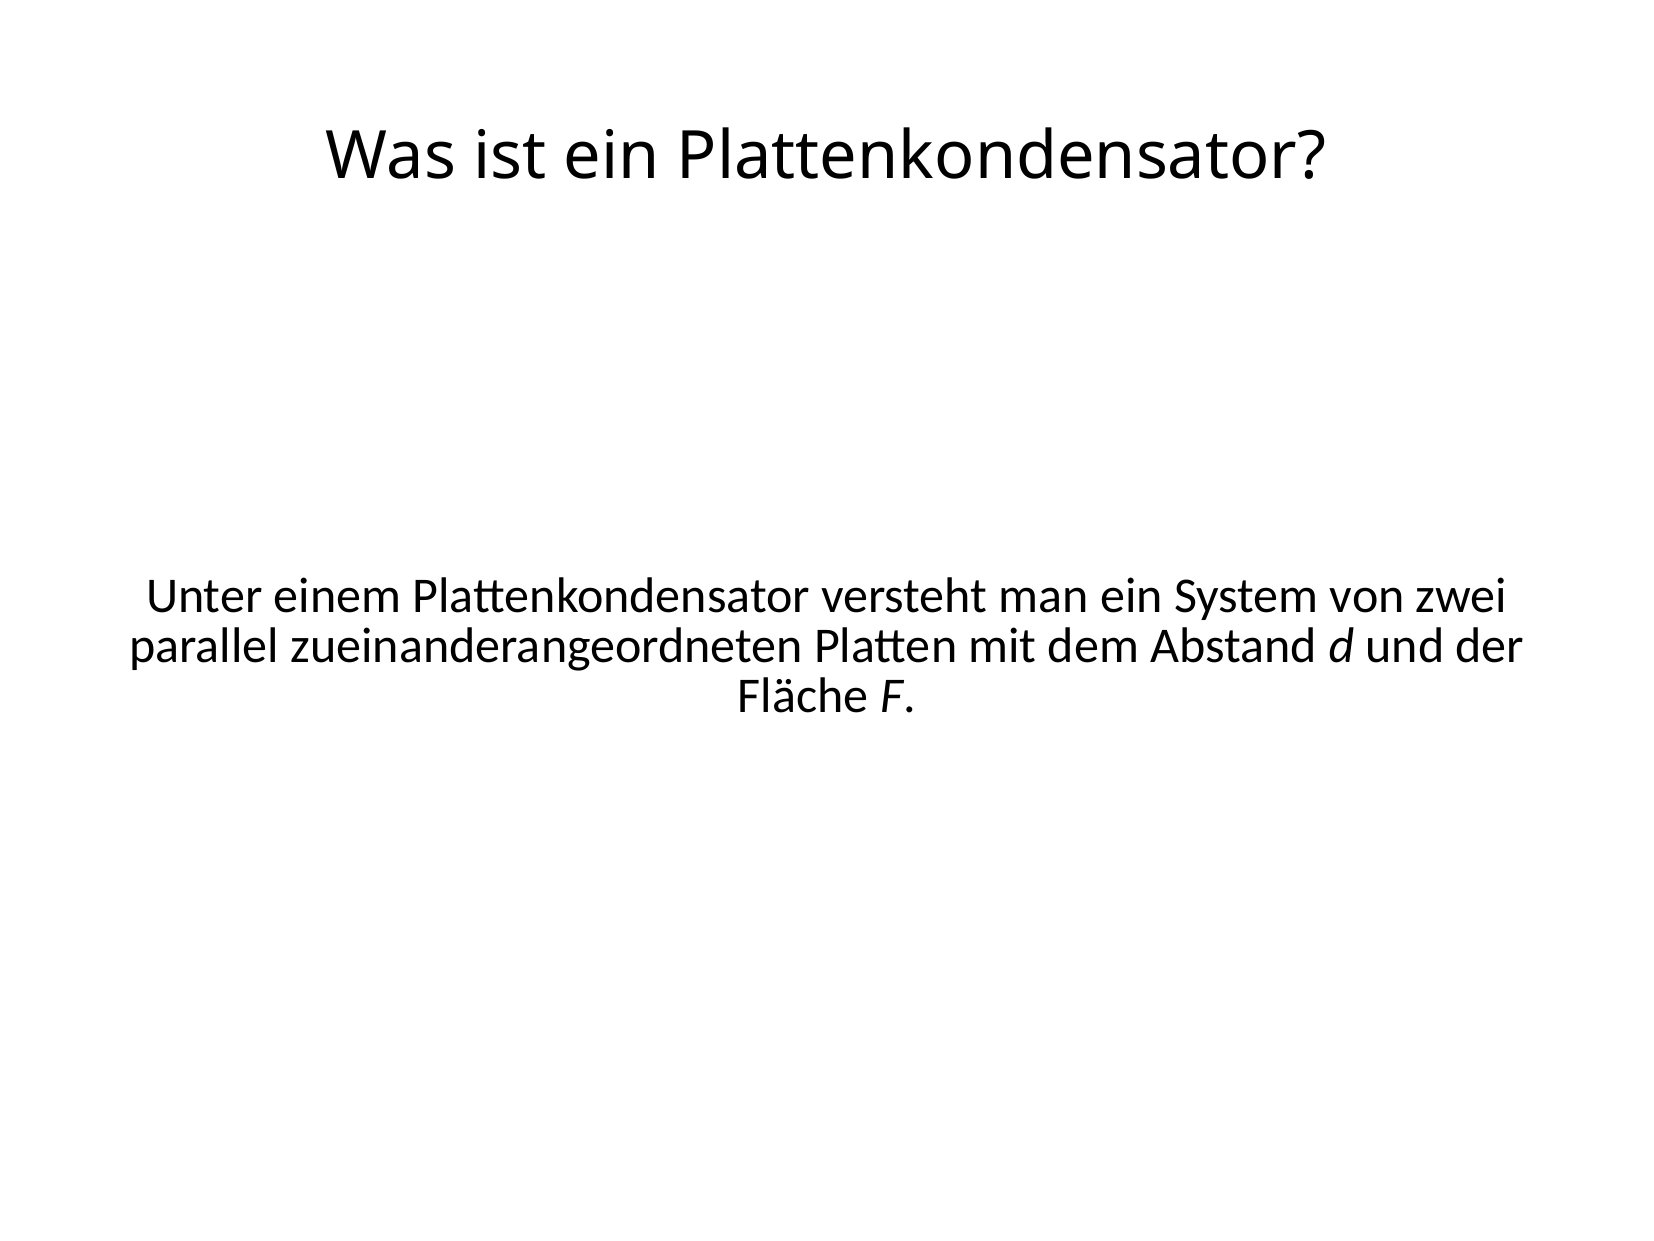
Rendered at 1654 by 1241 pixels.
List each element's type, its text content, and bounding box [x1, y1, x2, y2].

title Was ist ein Plattenkondensator? [82, 49, 1571, 257]
subtitle Unter einem Plattenkondensator versteht man ein System von zwei parallel zueinanderangeordneten Platten mit dem Abstand d und der Fläche F. [82, 290, 1571, 1010]
